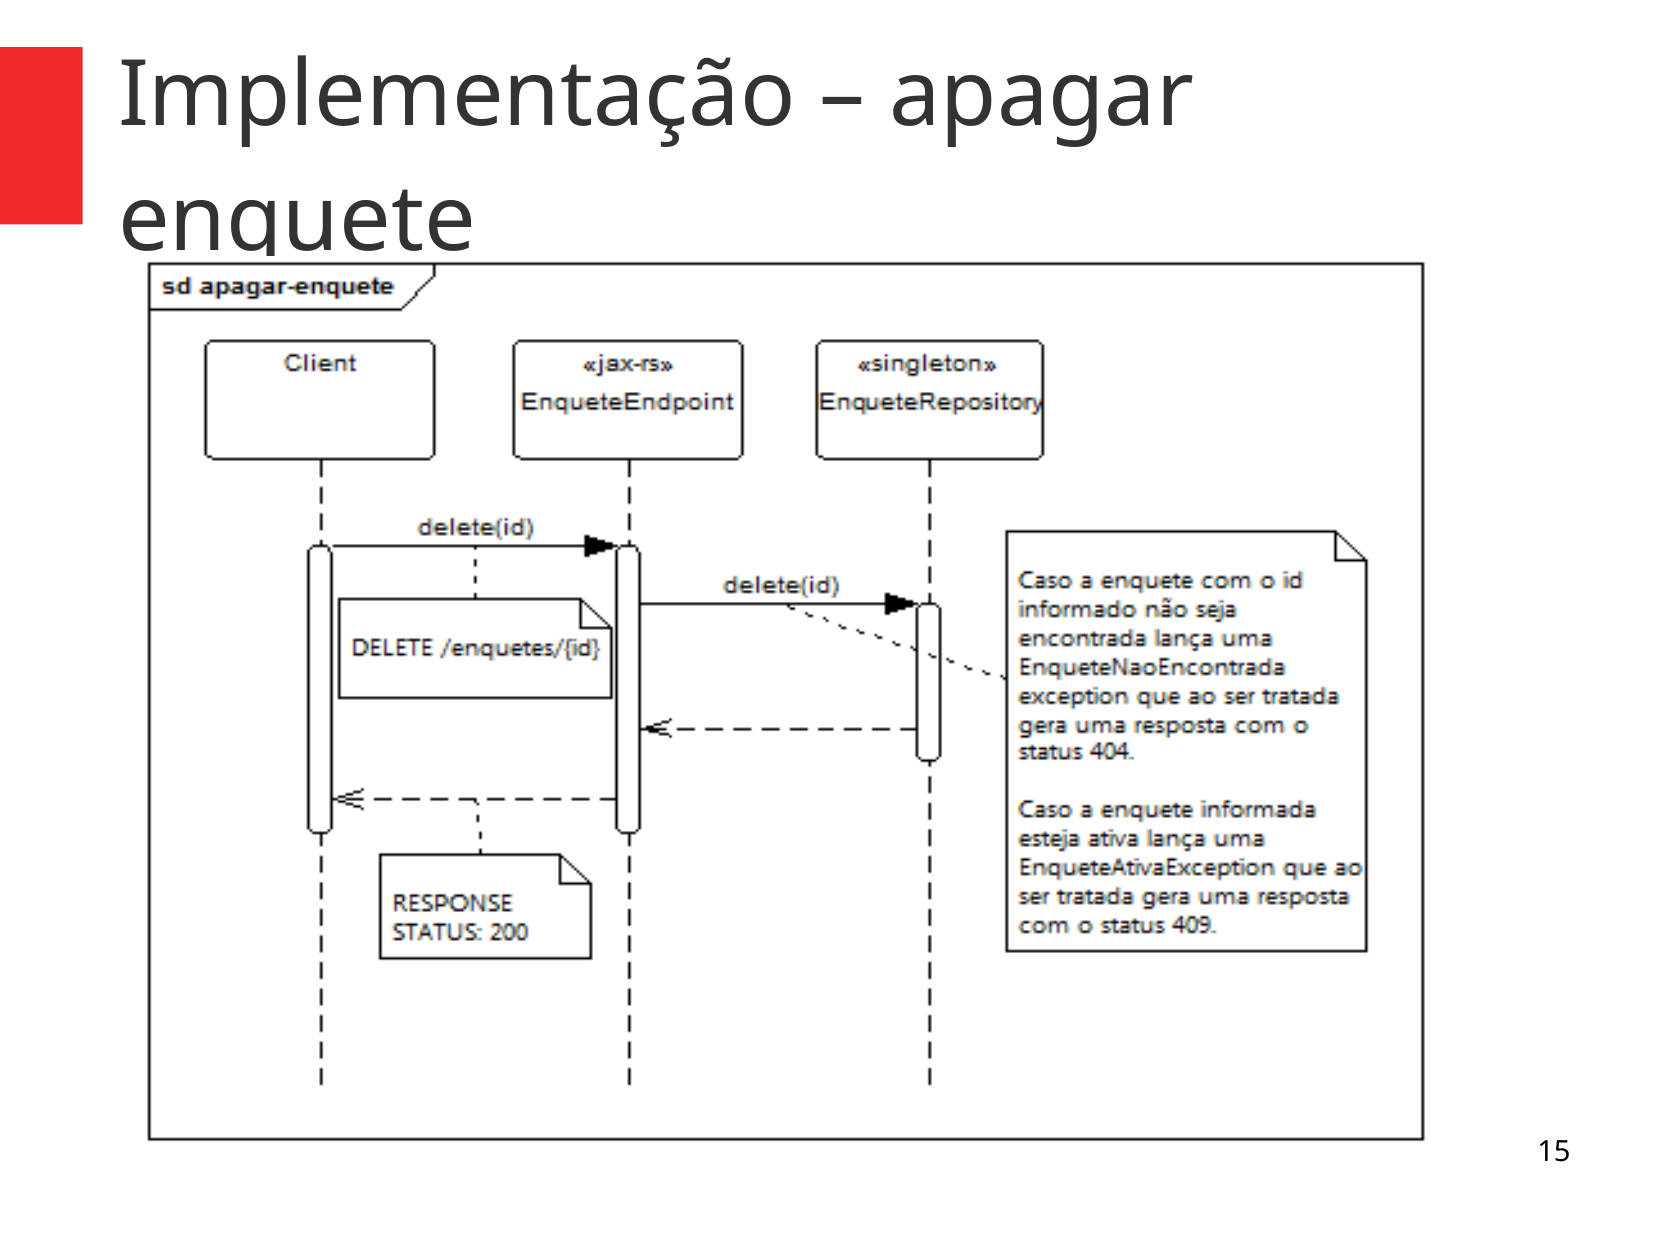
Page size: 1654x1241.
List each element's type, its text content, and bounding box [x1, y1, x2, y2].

title Implementação – apagar enquete [118, 49, 1571, 257]
picture [141, 256, 1430, 1146]
